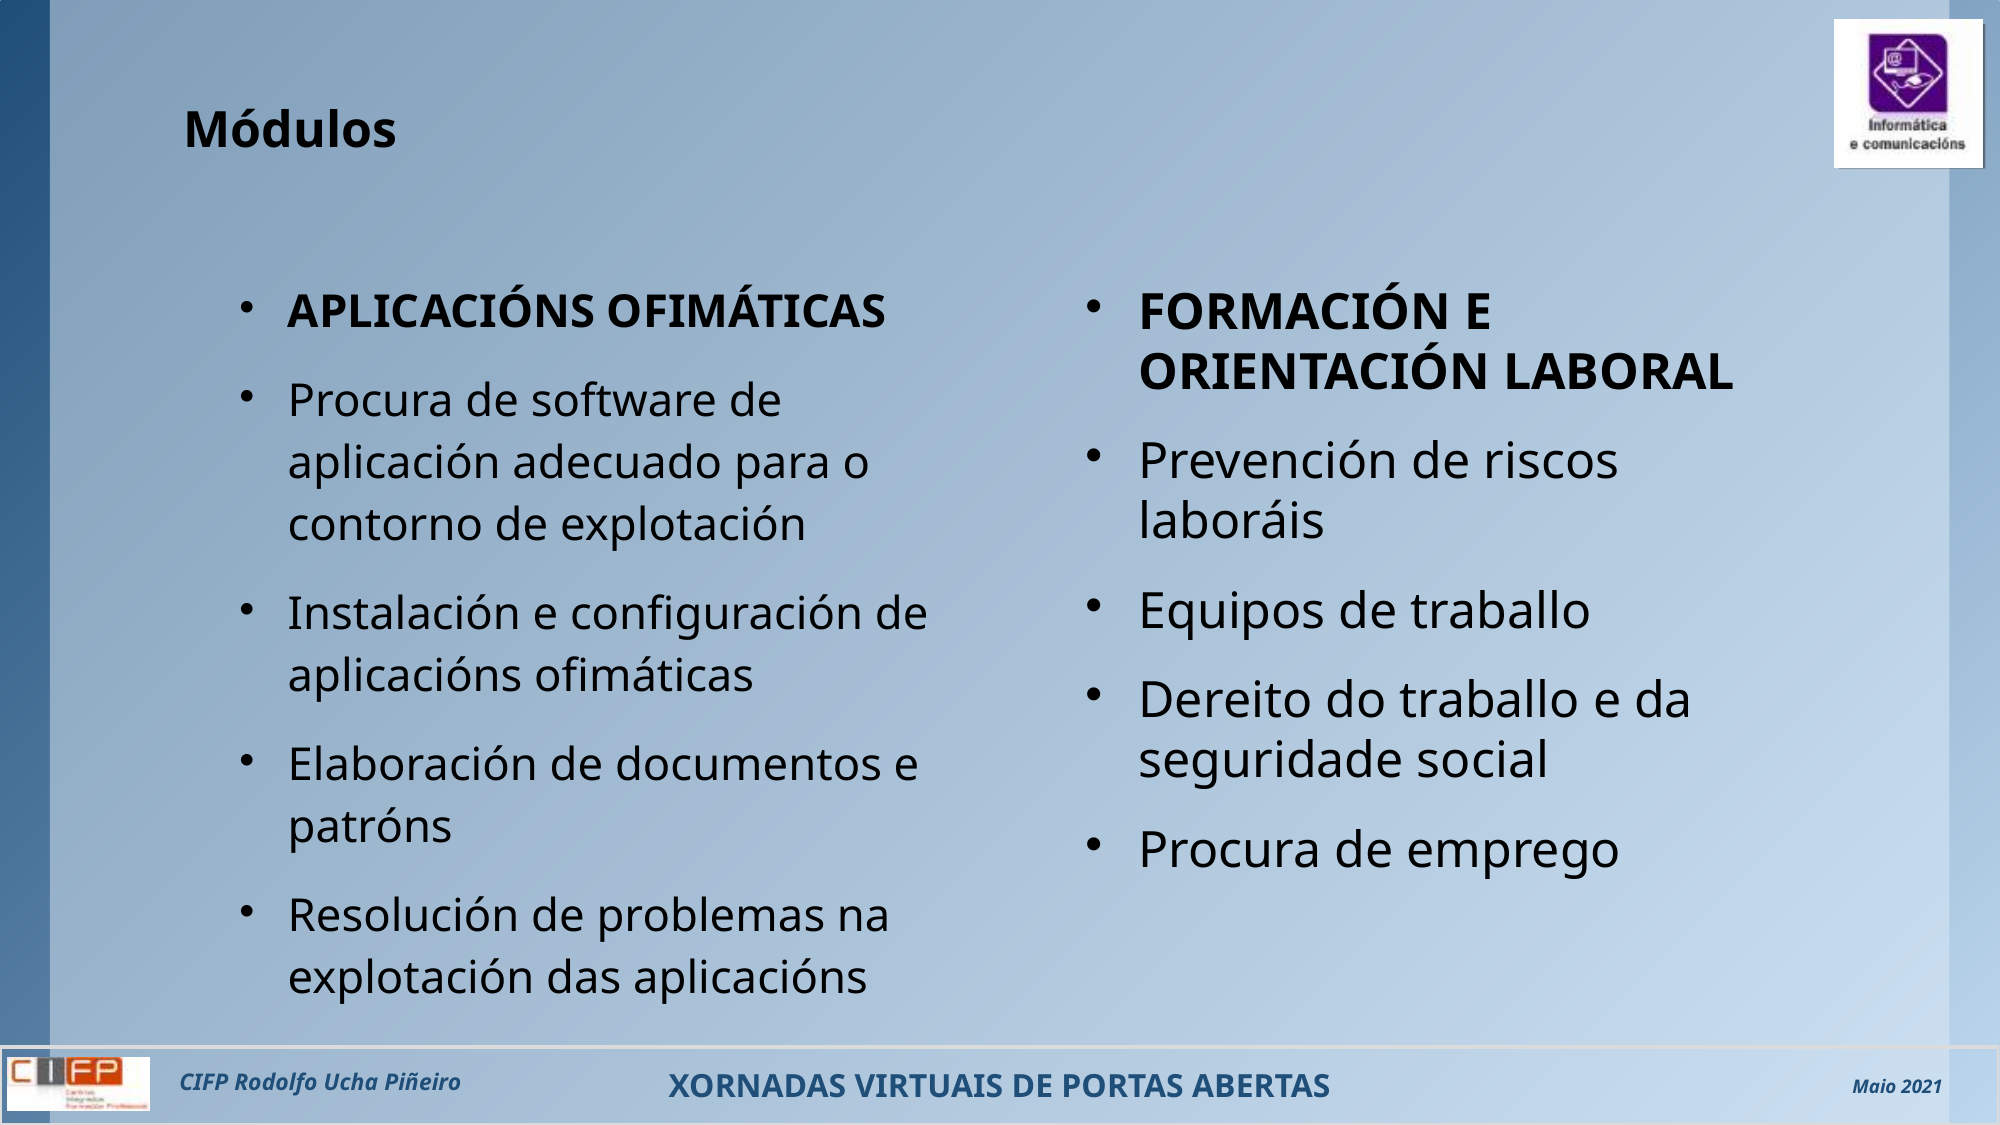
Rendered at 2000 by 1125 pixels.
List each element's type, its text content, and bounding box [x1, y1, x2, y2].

text_box Módulos [183, 12, 1850, 242]
picture [7, 1057, 150, 1111]
text_box CIFP Rodolfo Ucha Piñeiro [149, 1052, 492, 1106]
text_box Maio 2021 [1826, 1054, 1969, 1108]
text_box FORMACIÓN E ORIENTACIÓN LABORAL Prevención de riscos laboráis Equipos de traballo Dereito do traballo e da seguridade social Procura de emprego [1067, 279, 1801, 1013]
text_box XORNADAS VIRTUAIS DE PORTAS ABERTAS [19, 1057, 1981, 1115]
text_box APLICACIÓNS OFIMÁTICAS Procura de software de aplicación adecuado para o contorno de explotación Instalación e configuración de aplicacións ofimáticas Elaboración de documentos e patróns Resolución de problemas na explotación das aplicacións [223, 279, 957, 1013]
picture [1834, 19, 1983, 168]
